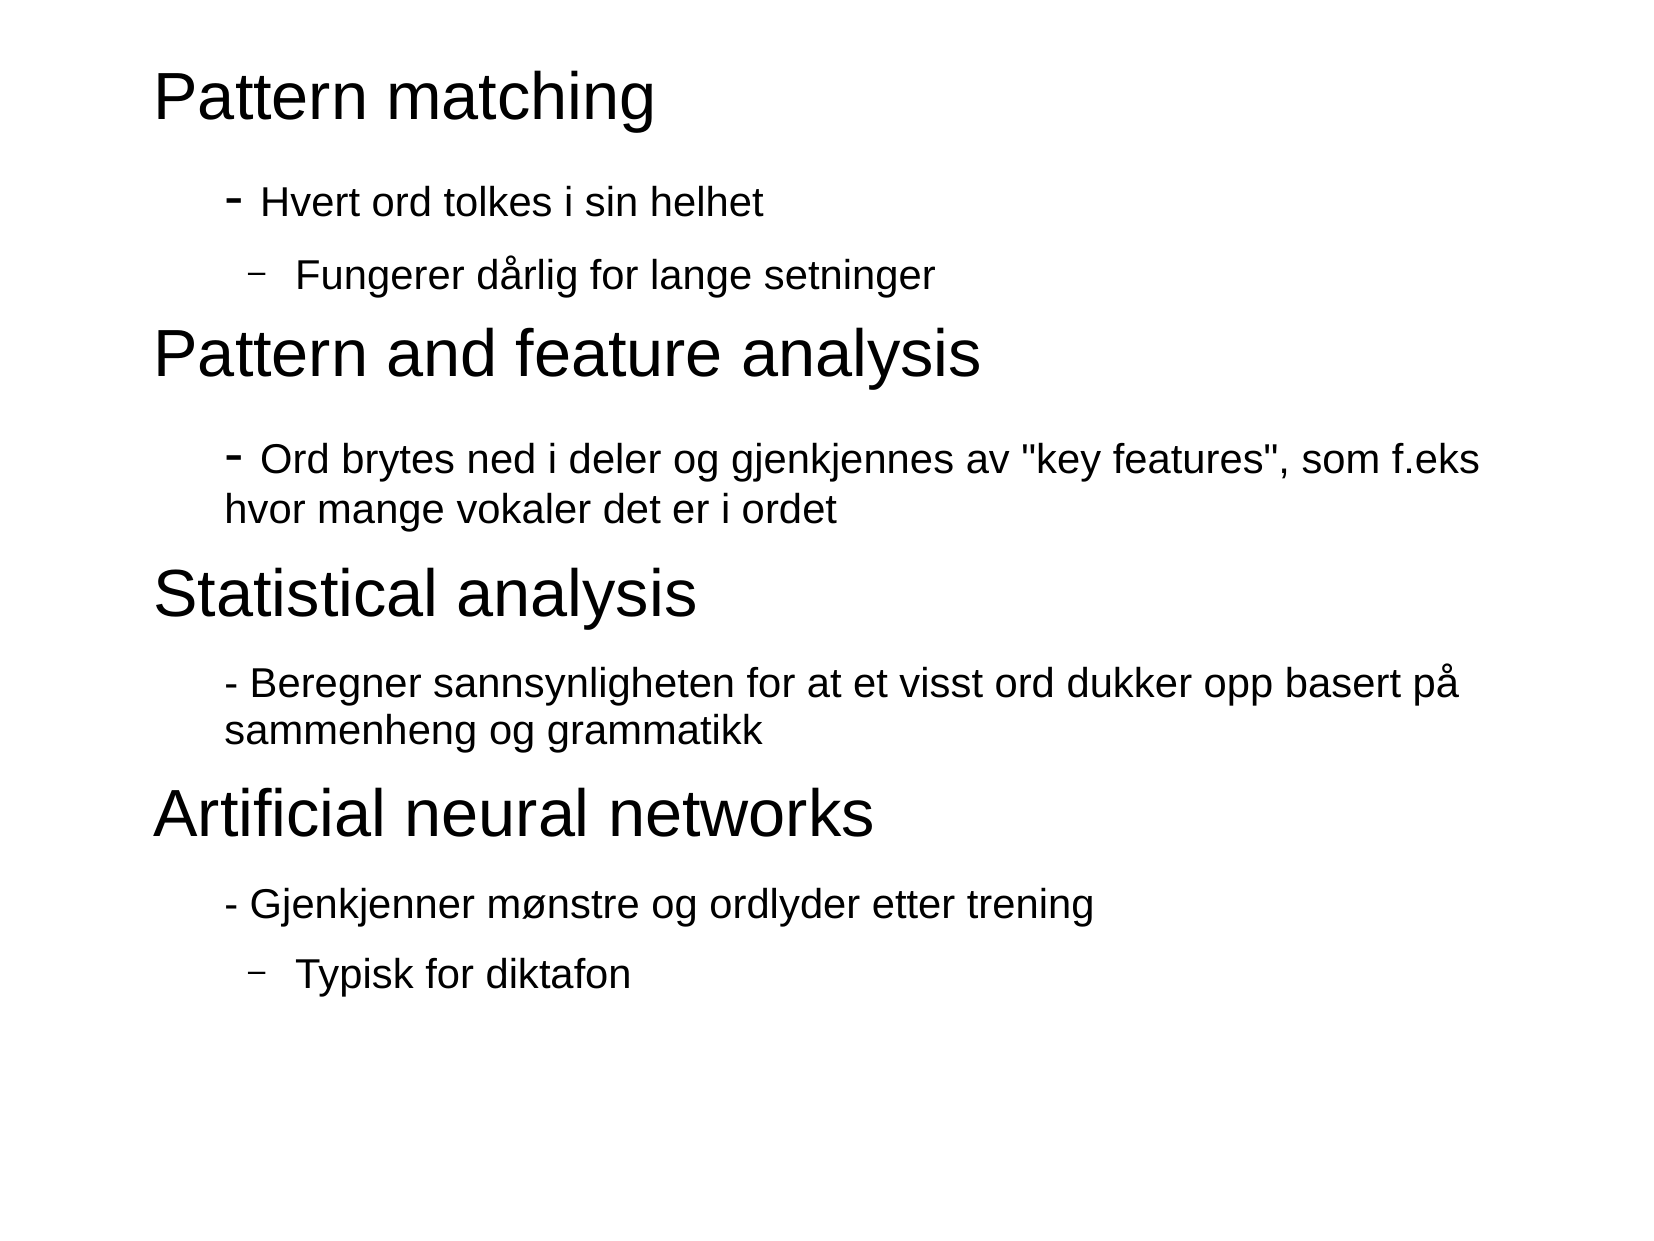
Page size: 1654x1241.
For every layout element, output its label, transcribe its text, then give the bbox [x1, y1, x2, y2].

list Pattern matching - Hvert ord tolkes i sin helhet Fungerer dårlig for lange setninger Pattern and feature analysis - Ord brytes ned i deler og gjenkjennes av "key features", som f.eks hvor mange vokaler det er i ordet Statistical analysis - Beregner sannsynligheten for at et visst ord dukker opp basert på sammenheng og grammatikk Artificial neural networks - Gjenkjenner mønstre og ordlyder etter trening Typisk for diktafon [82, 59, 1571, 1109]
